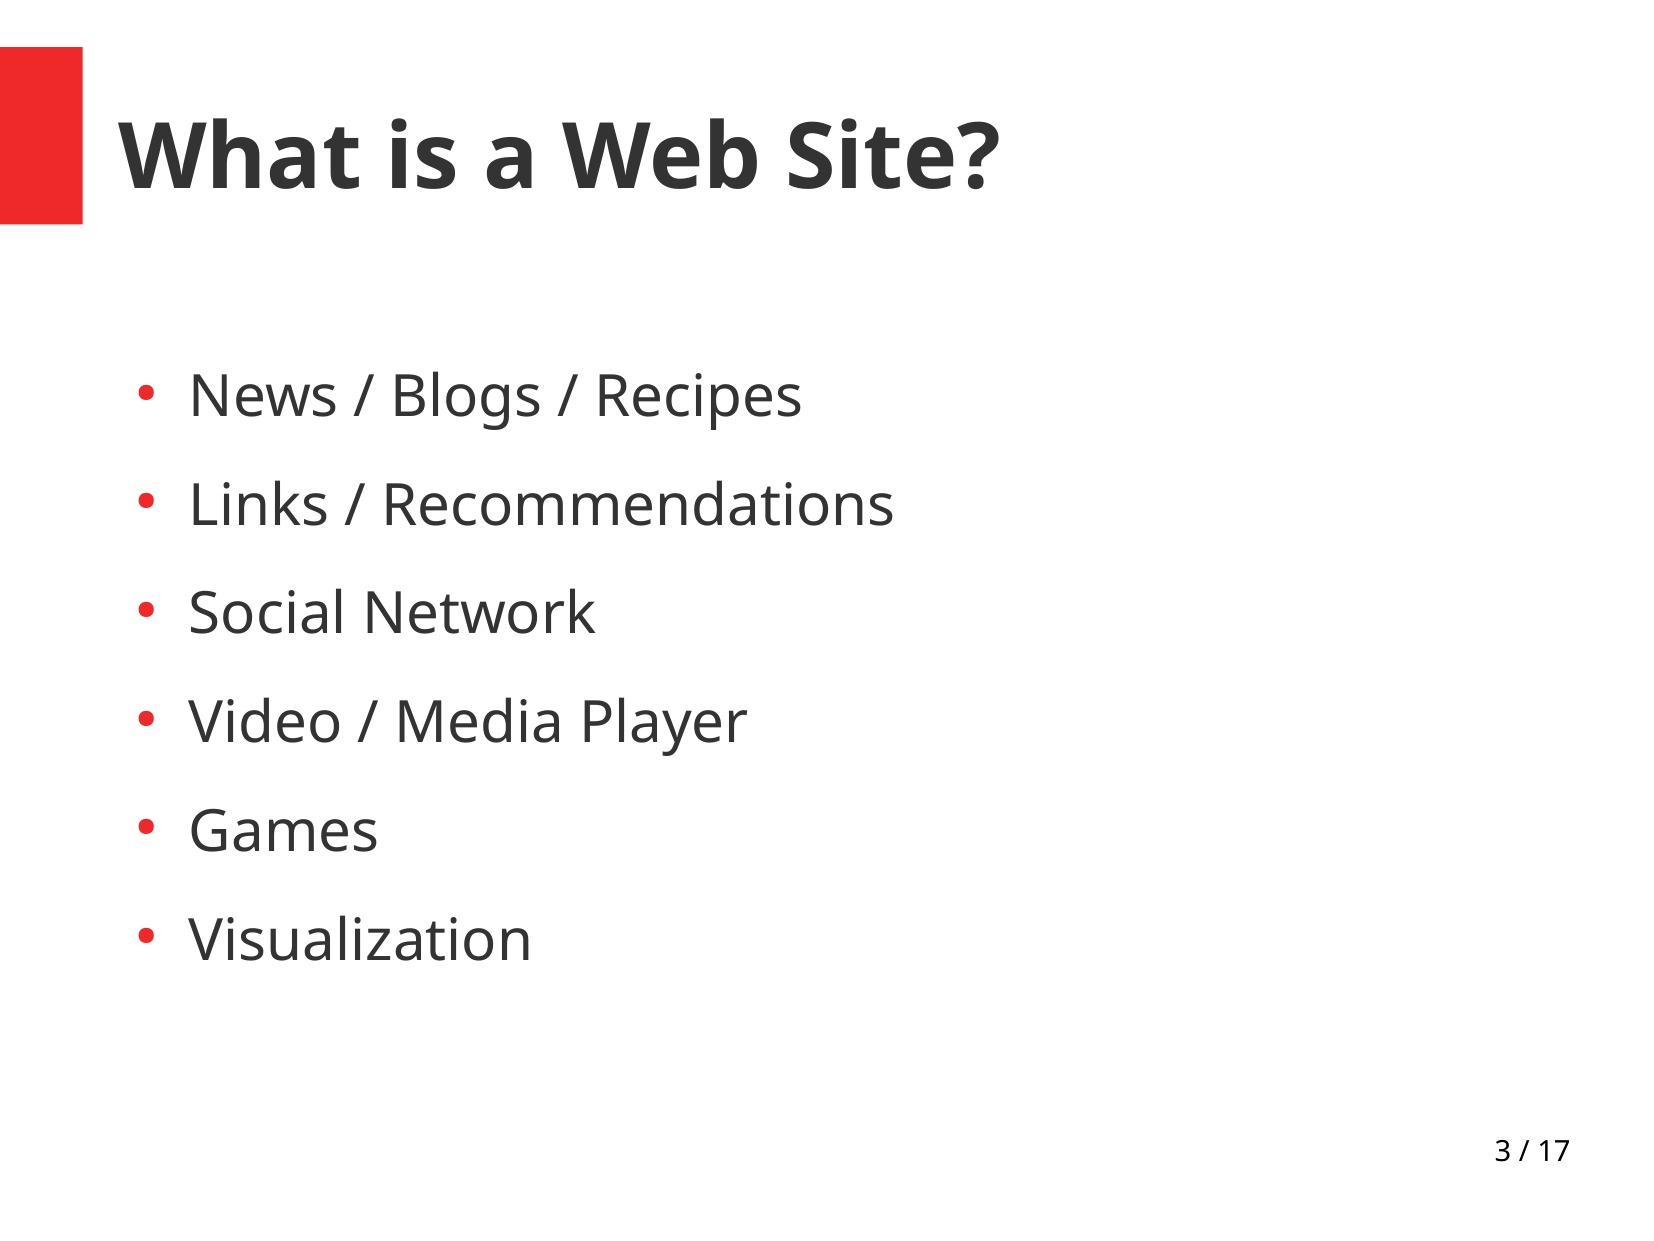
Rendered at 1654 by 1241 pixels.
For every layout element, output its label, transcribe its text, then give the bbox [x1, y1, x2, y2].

list News / Blogs / Recipes Links / Recommendations Social Network Video / Media Player Games Visualization [118, 354, 1536, 1074]
title What is a Web Site? [118, 49, 1571, 257]
